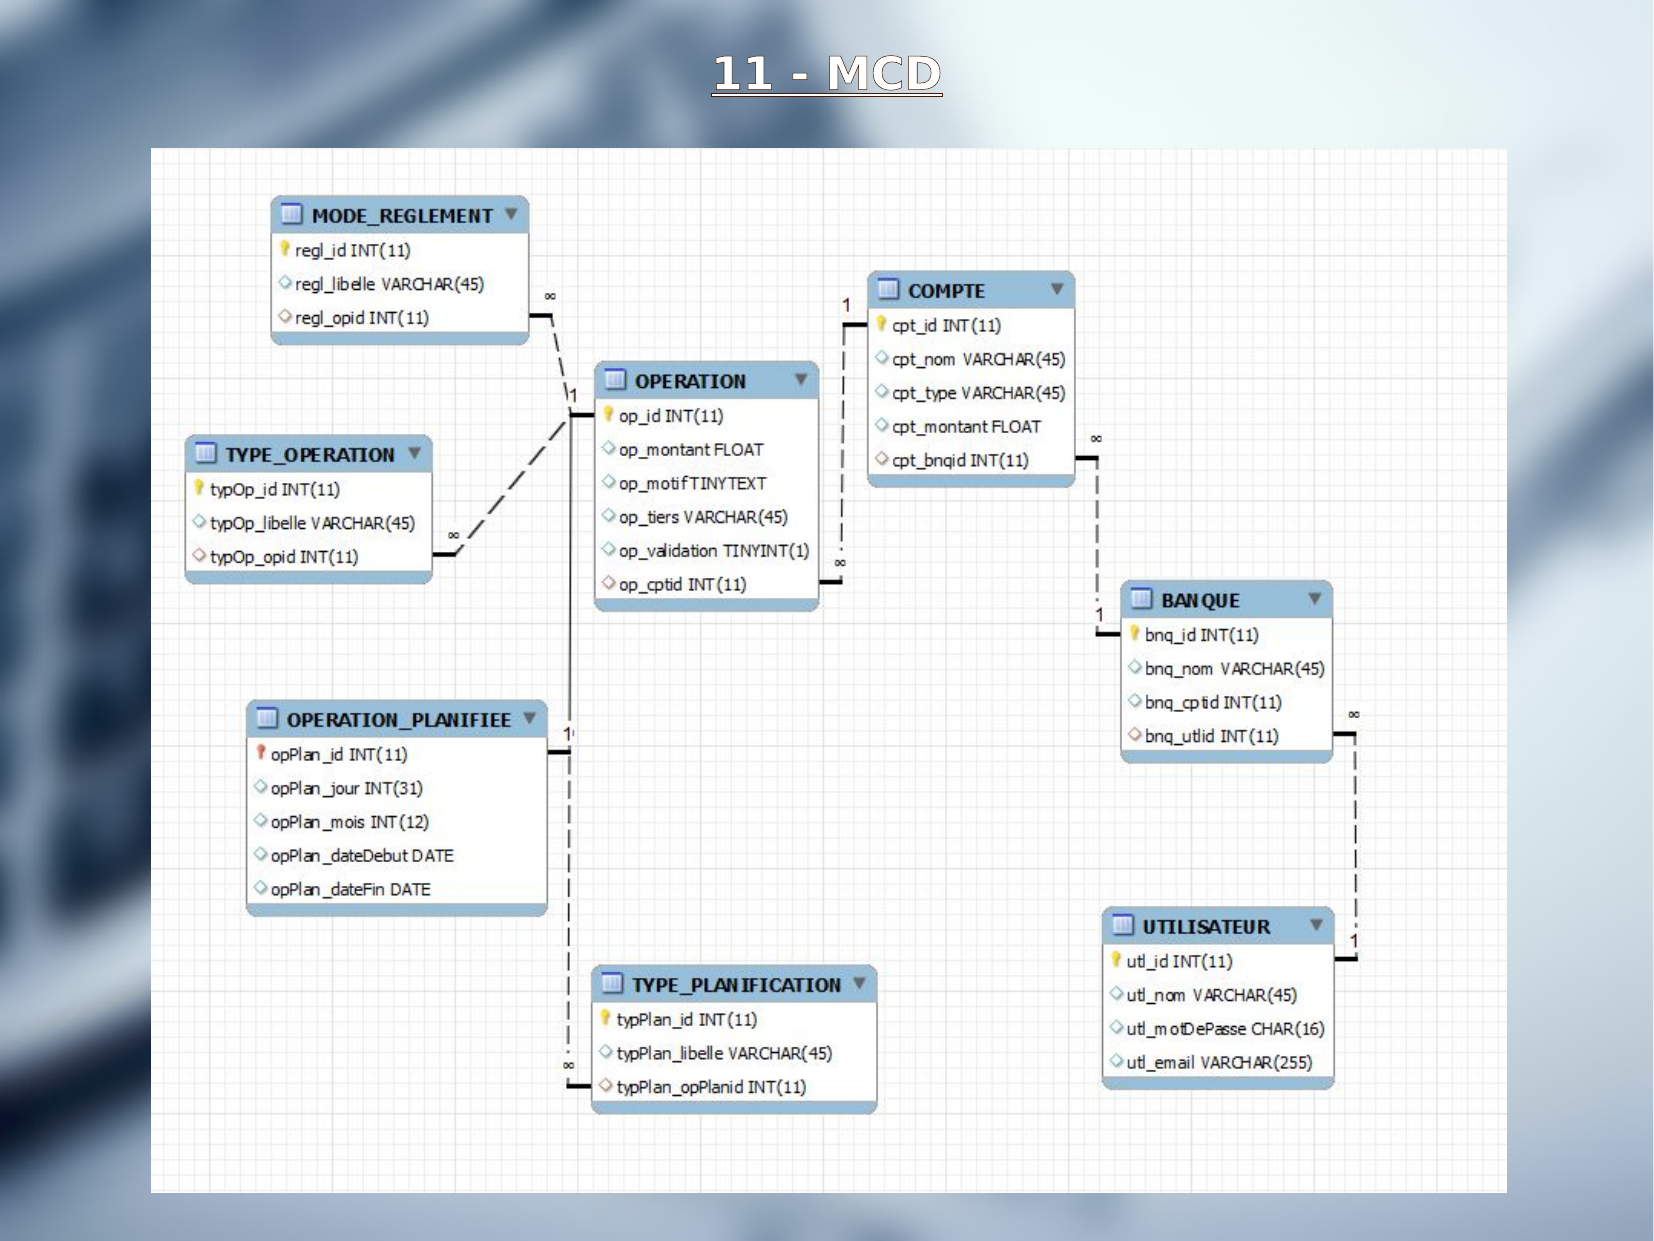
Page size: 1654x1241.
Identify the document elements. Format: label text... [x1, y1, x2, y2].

picture [0, 0, 1654, 1241]
title 11 - MCD [82, 0, 1571, 178]
